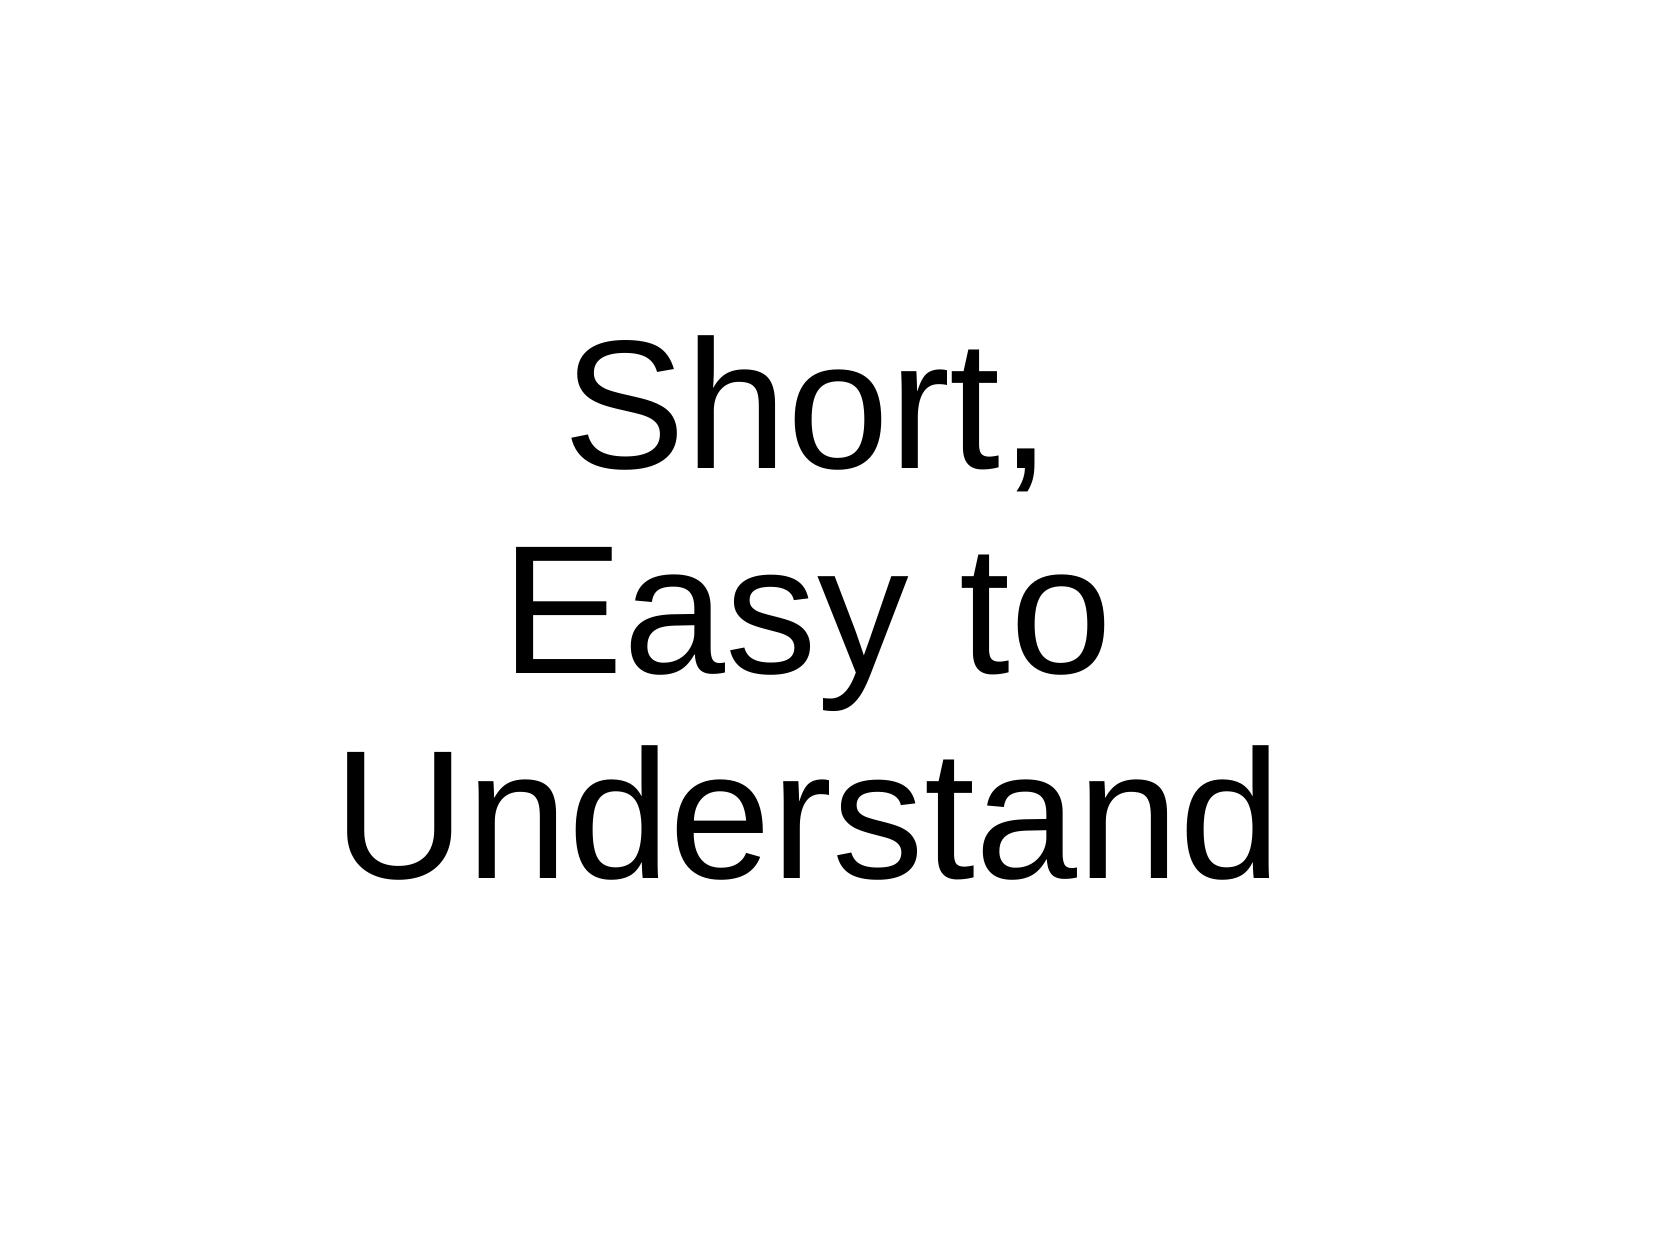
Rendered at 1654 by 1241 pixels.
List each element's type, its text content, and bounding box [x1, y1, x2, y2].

text_box Short, Easy to Understand [318, 295, 1335, 926]
